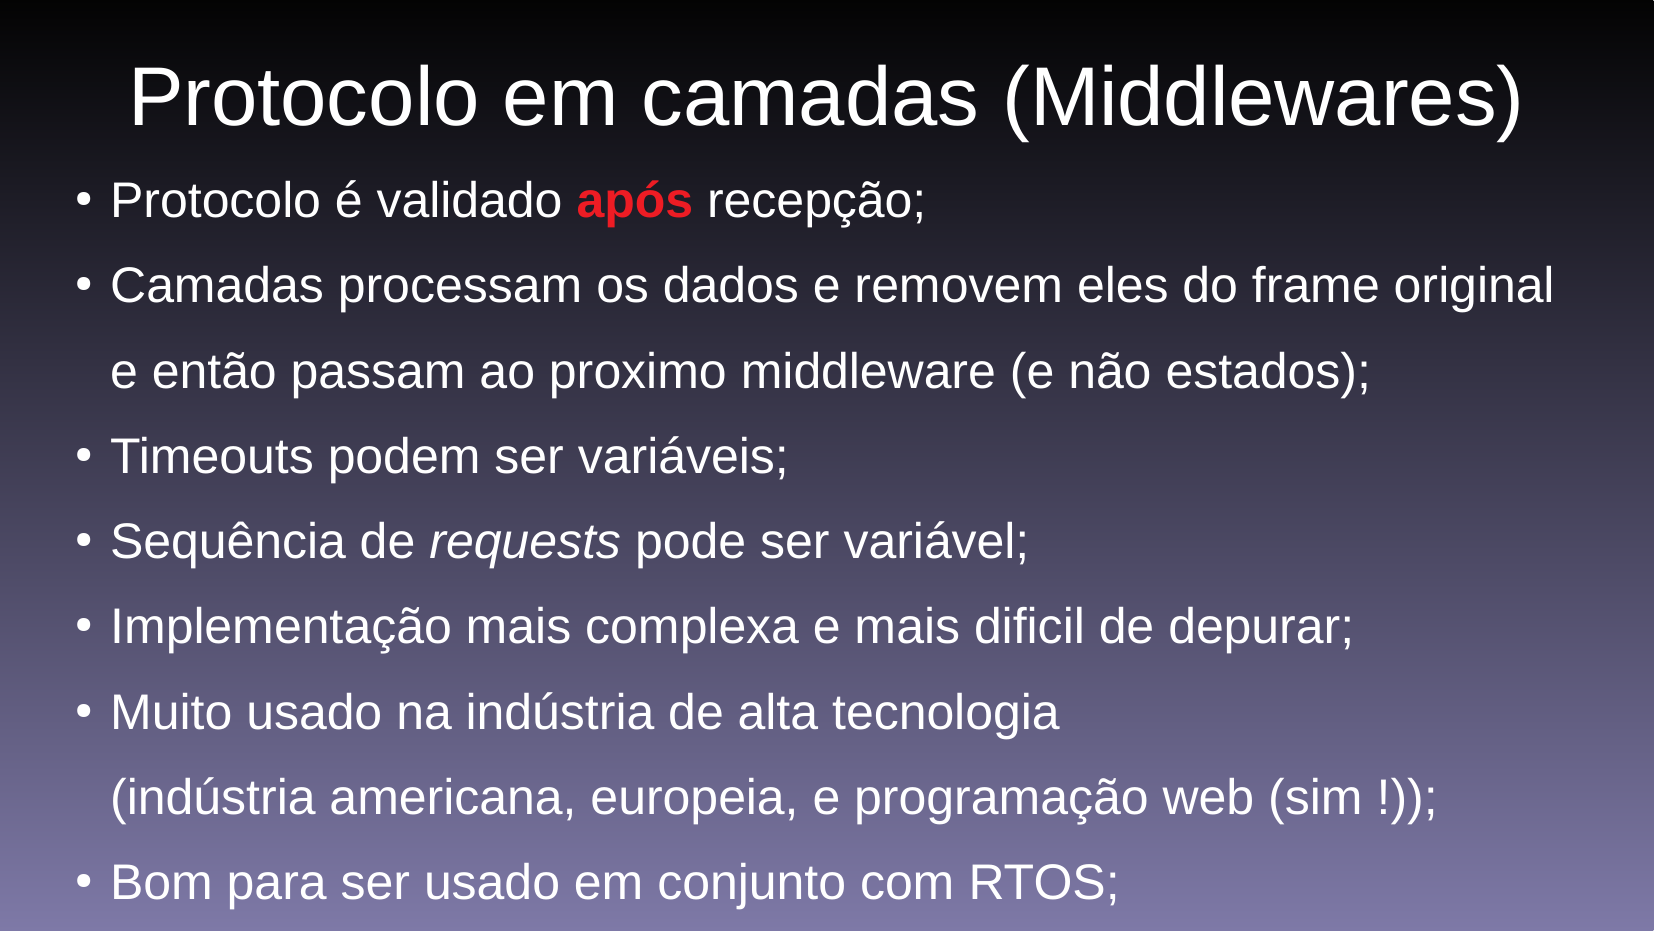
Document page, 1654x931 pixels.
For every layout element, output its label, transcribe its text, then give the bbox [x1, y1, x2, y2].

title Protocolo em camadas (Middlewares) [82, 19, 1571, 165]
text_box Protocolo é validado após recepção; Camadas processam os dados e removem eles do frame original e então passam ao proximo middleware (e não estados); Timeouts podem ser variáveis; Sequência de requests pode ser variável; Implementação mais complexa e mais dificil de depurar; Muito usado na indústria de alta tecnologia (indústria americana, europeia, e programação web (sim !)); Bom para ser usado em conjunto com RTOS; [60, 165, 1623, 931]
